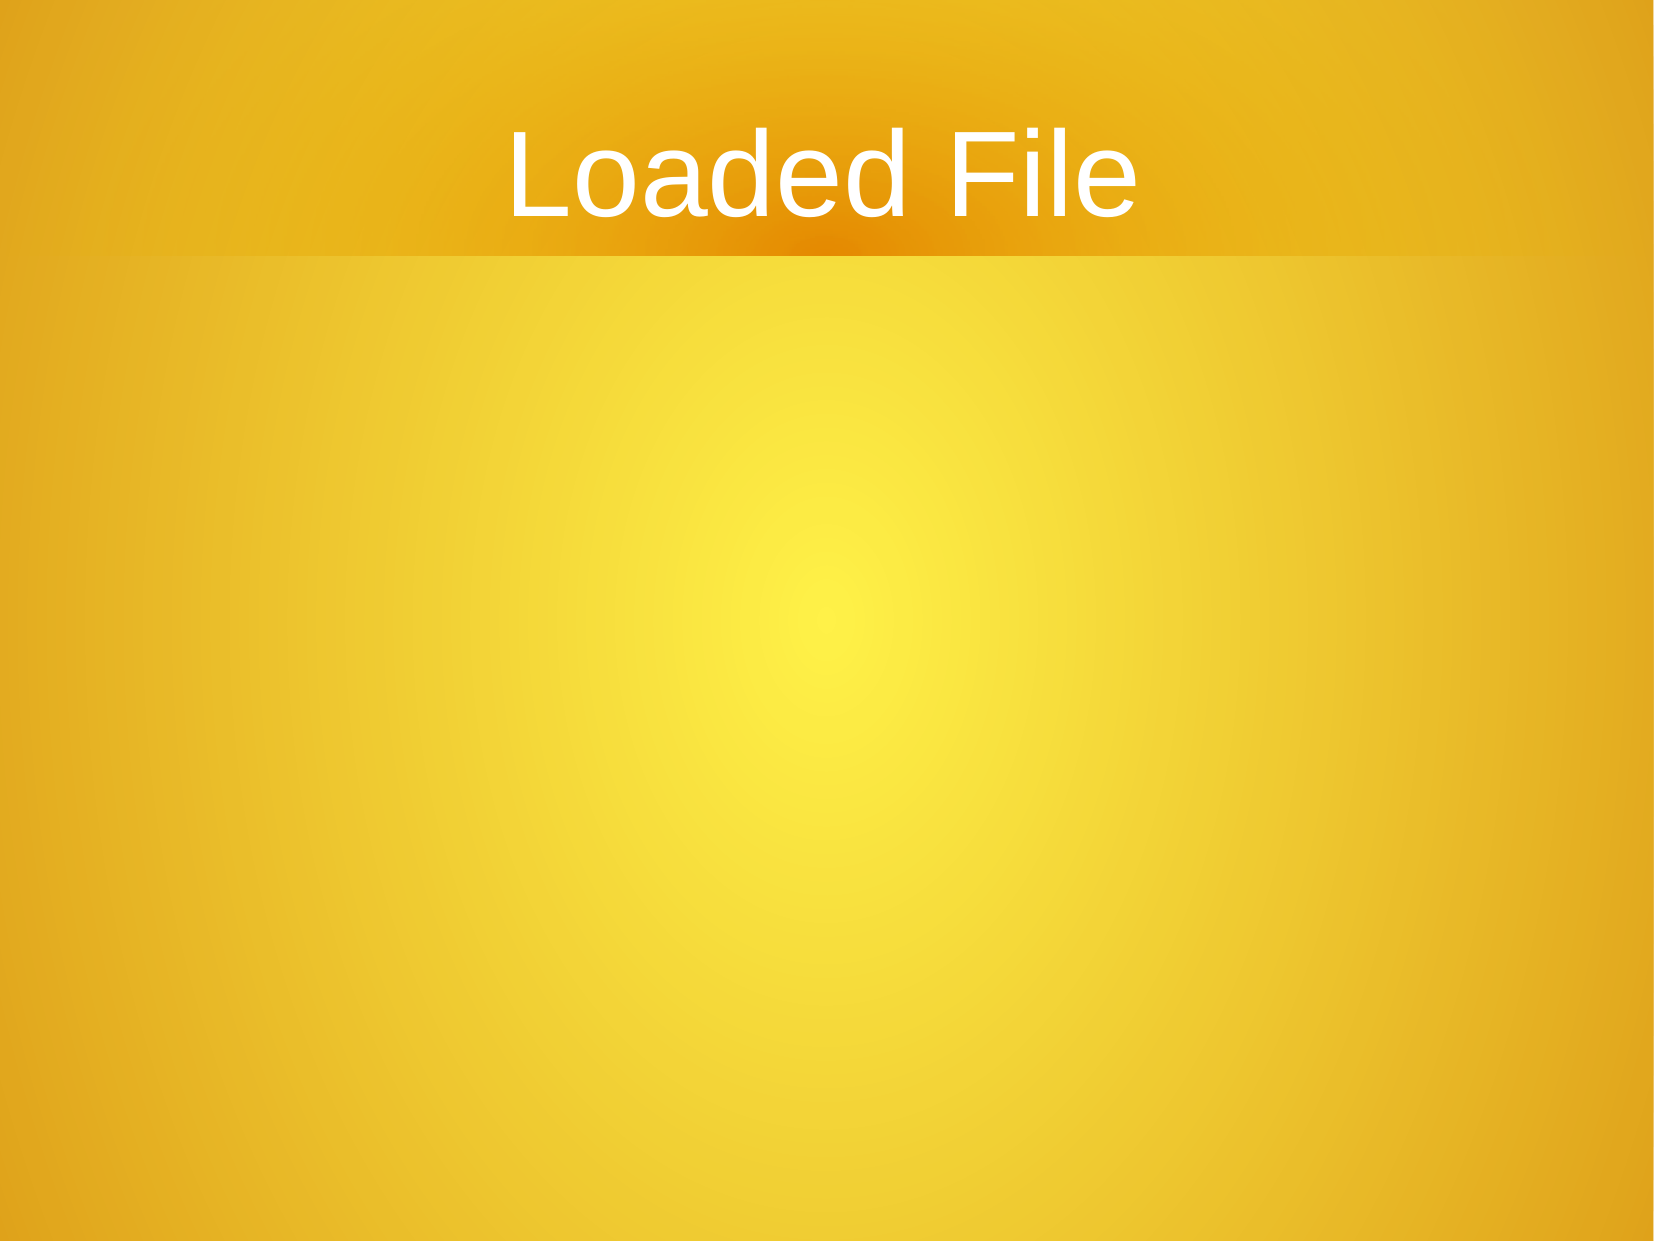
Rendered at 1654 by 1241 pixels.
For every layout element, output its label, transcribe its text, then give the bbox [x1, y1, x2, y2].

title Loaded File [78, 70, 1567, 278]
